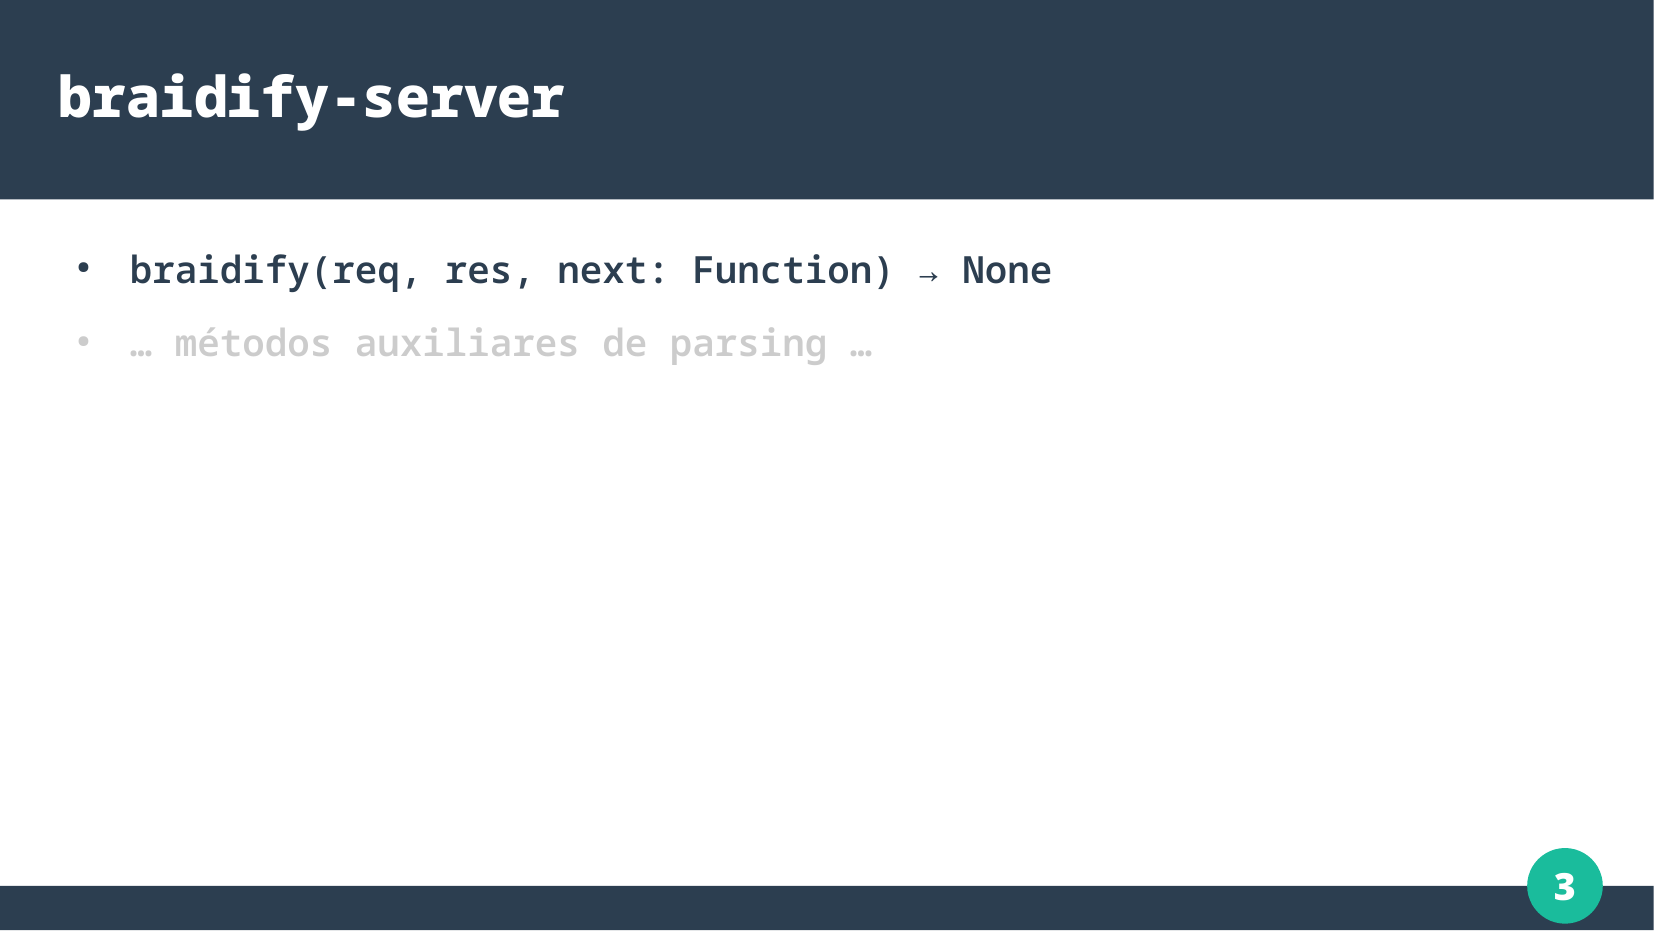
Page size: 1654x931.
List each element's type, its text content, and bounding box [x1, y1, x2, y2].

list braidify(req, res, next: Function) → None … métodos auxiliares de parsing … [59, 243, 1595, 864]
title braidify-server [59, 37, 1595, 155]
